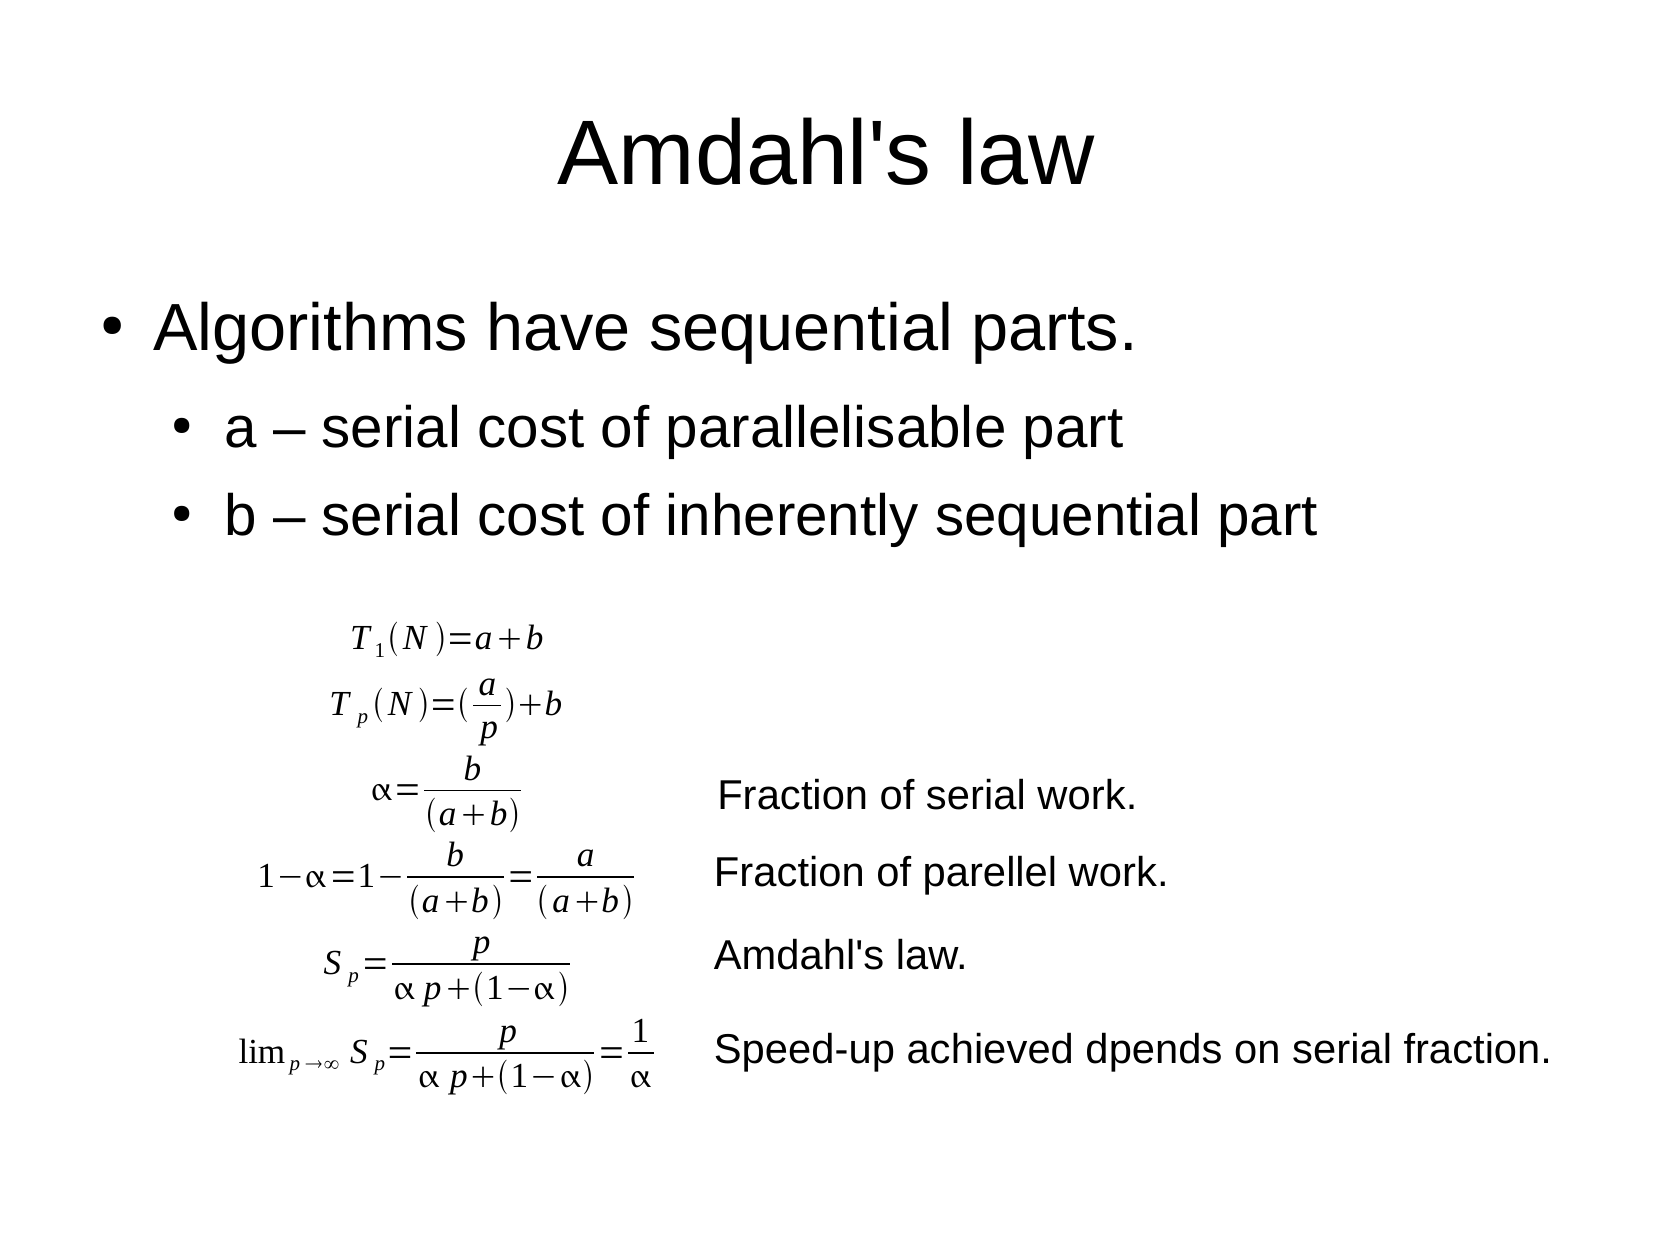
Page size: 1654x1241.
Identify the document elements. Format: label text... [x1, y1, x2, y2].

chart [229, 617, 664, 1099]
text_box Speed-up achieved dpends on serial fraction. [699, 1018, 1565, 1081]
text_box Fraction of serial work. [702, 764, 1151, 826]
text_box Fraction of parellel work. [699, 841, 1183, 903]
title Amdahl's law [82, 56, 1571, 250]
text_box Amdahl's law. [699, 924, 983, 986]
list Algorithms have sequential parts. a – serial cost of parallelisable part b – serial cost of inherently sequential part [82, 290, 1571, 1094]
